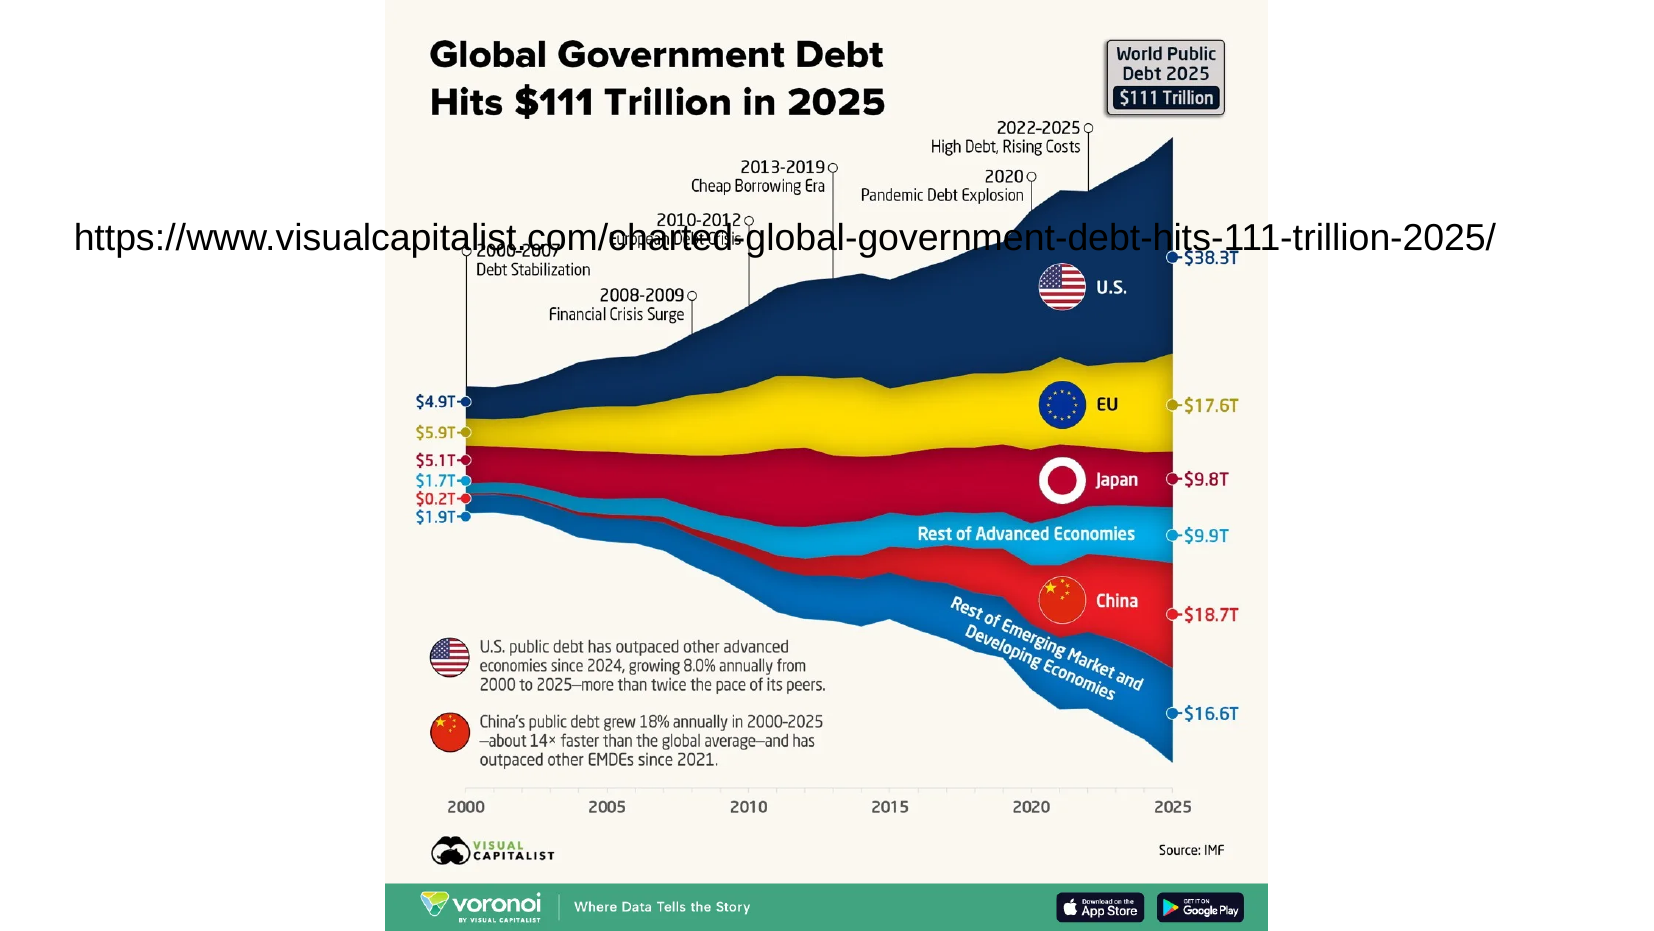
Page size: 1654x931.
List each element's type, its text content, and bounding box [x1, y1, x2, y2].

picture [385, 0, 1268, 208]
picture [385, 266, 1268, 931]
text_box https://www.visualcapitalist.com/charted-global-government-debt-hits-111-trillion-2025/ [59, 208, 1516, 266]
